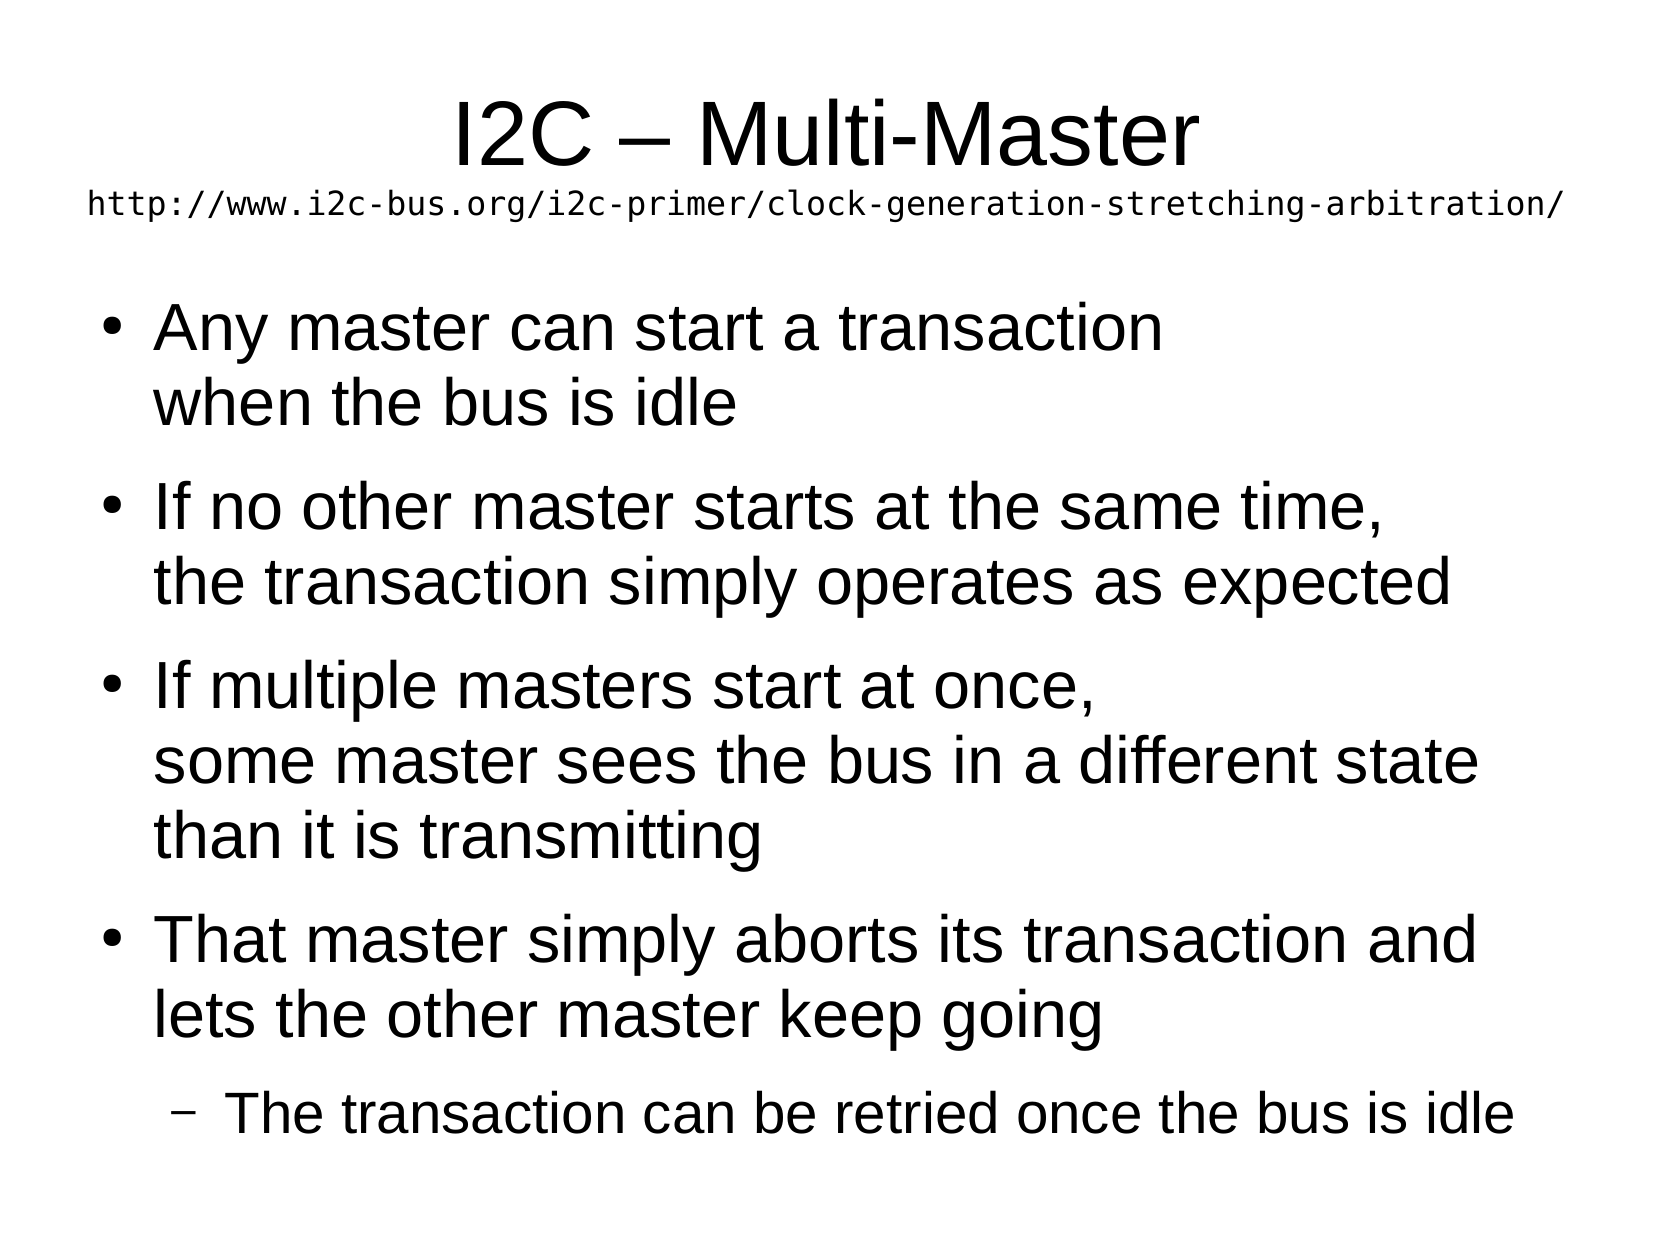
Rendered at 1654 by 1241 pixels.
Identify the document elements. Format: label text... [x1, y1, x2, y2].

title I2C – Multi-Master http://www.i2c-bus.org/i2c-primer/clock-generation-stretching-arbitration/ [82, 49, 1571, 257]
list Any master can start a transaction when the bus is idle If no other master starts at the same time, the transaction simply operates as expected If multiple masters start at once, some master sees the bus in a different state than it is transmitting That master simply aborts its transaction and lets the other master keep going The transaction can be retried once the bus is idle [82, 290, 1571, 1156]
